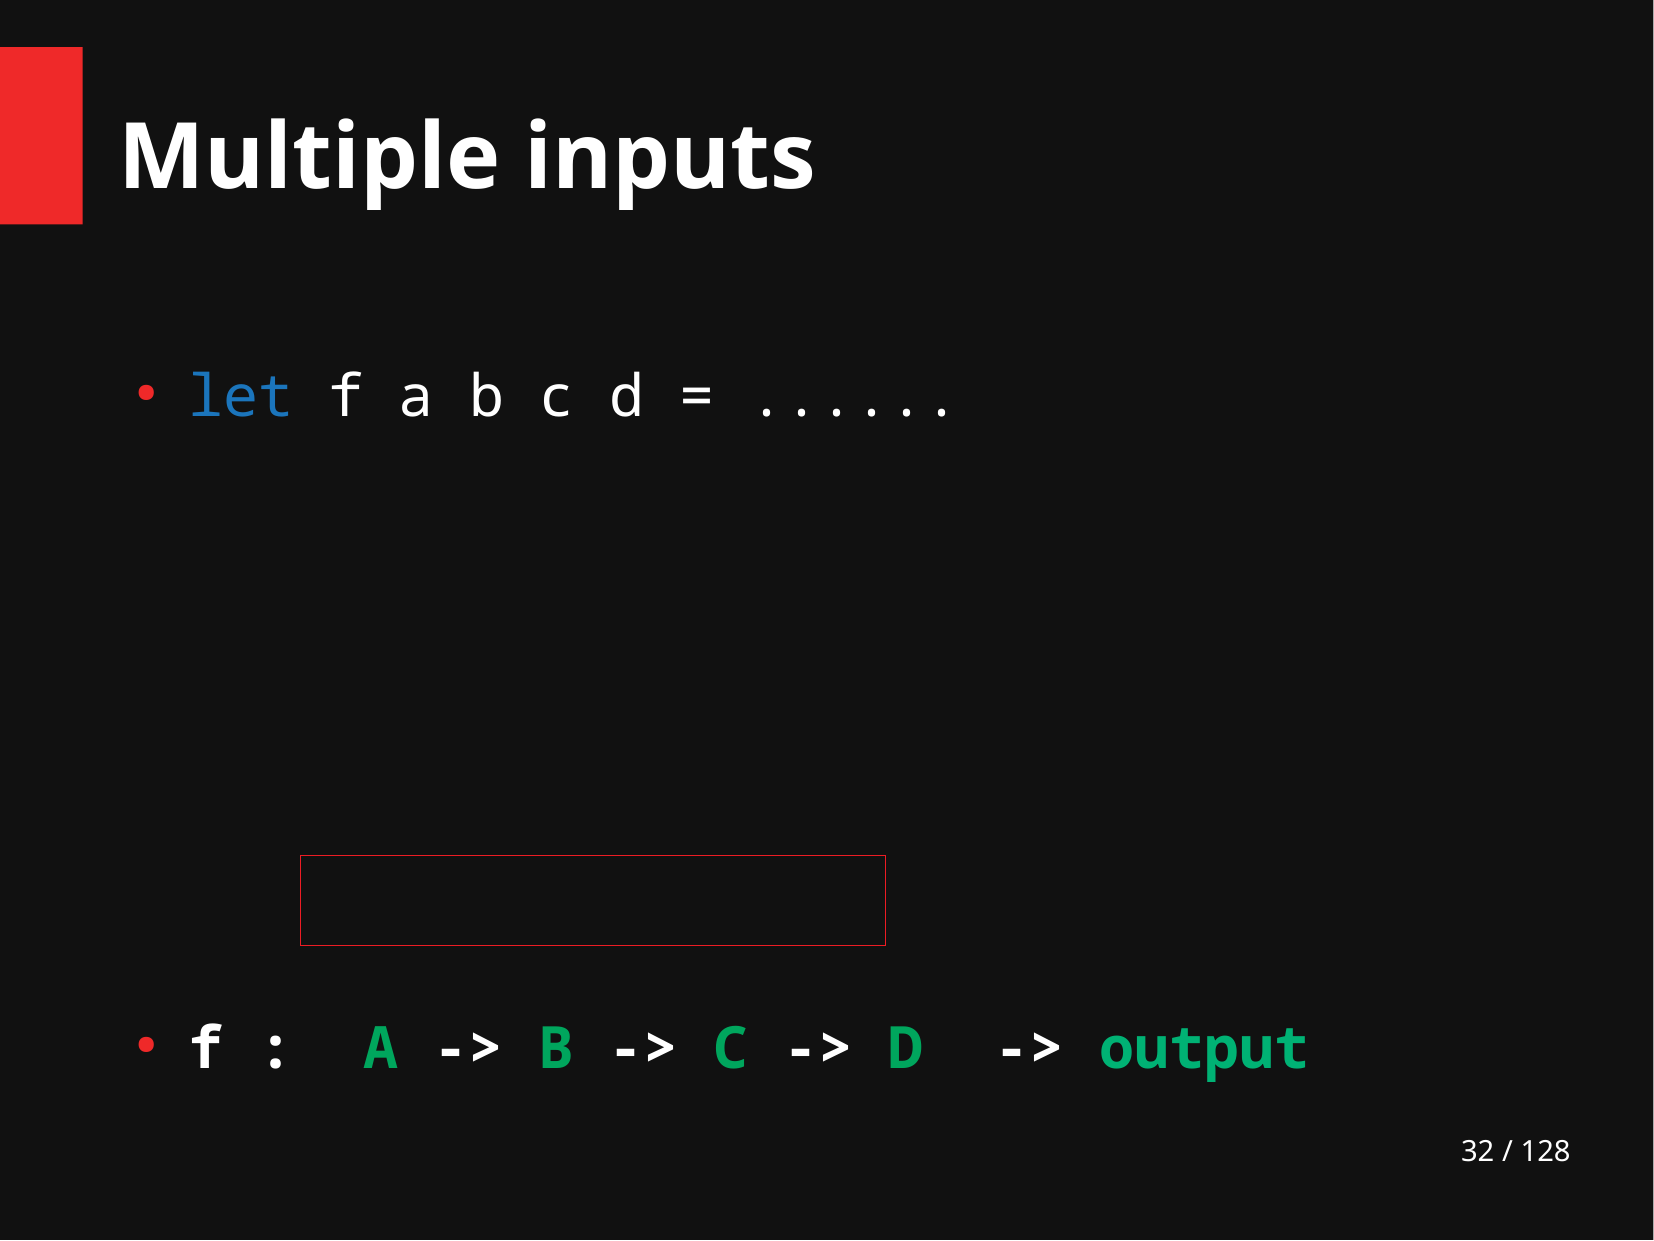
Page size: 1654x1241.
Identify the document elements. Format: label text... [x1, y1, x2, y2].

list let f a b c d = ...... f : A -> B -> C -> D -> output [118, 354, 1536, 1074]
title Multiple inputs [118, 49, 1571, 257]
